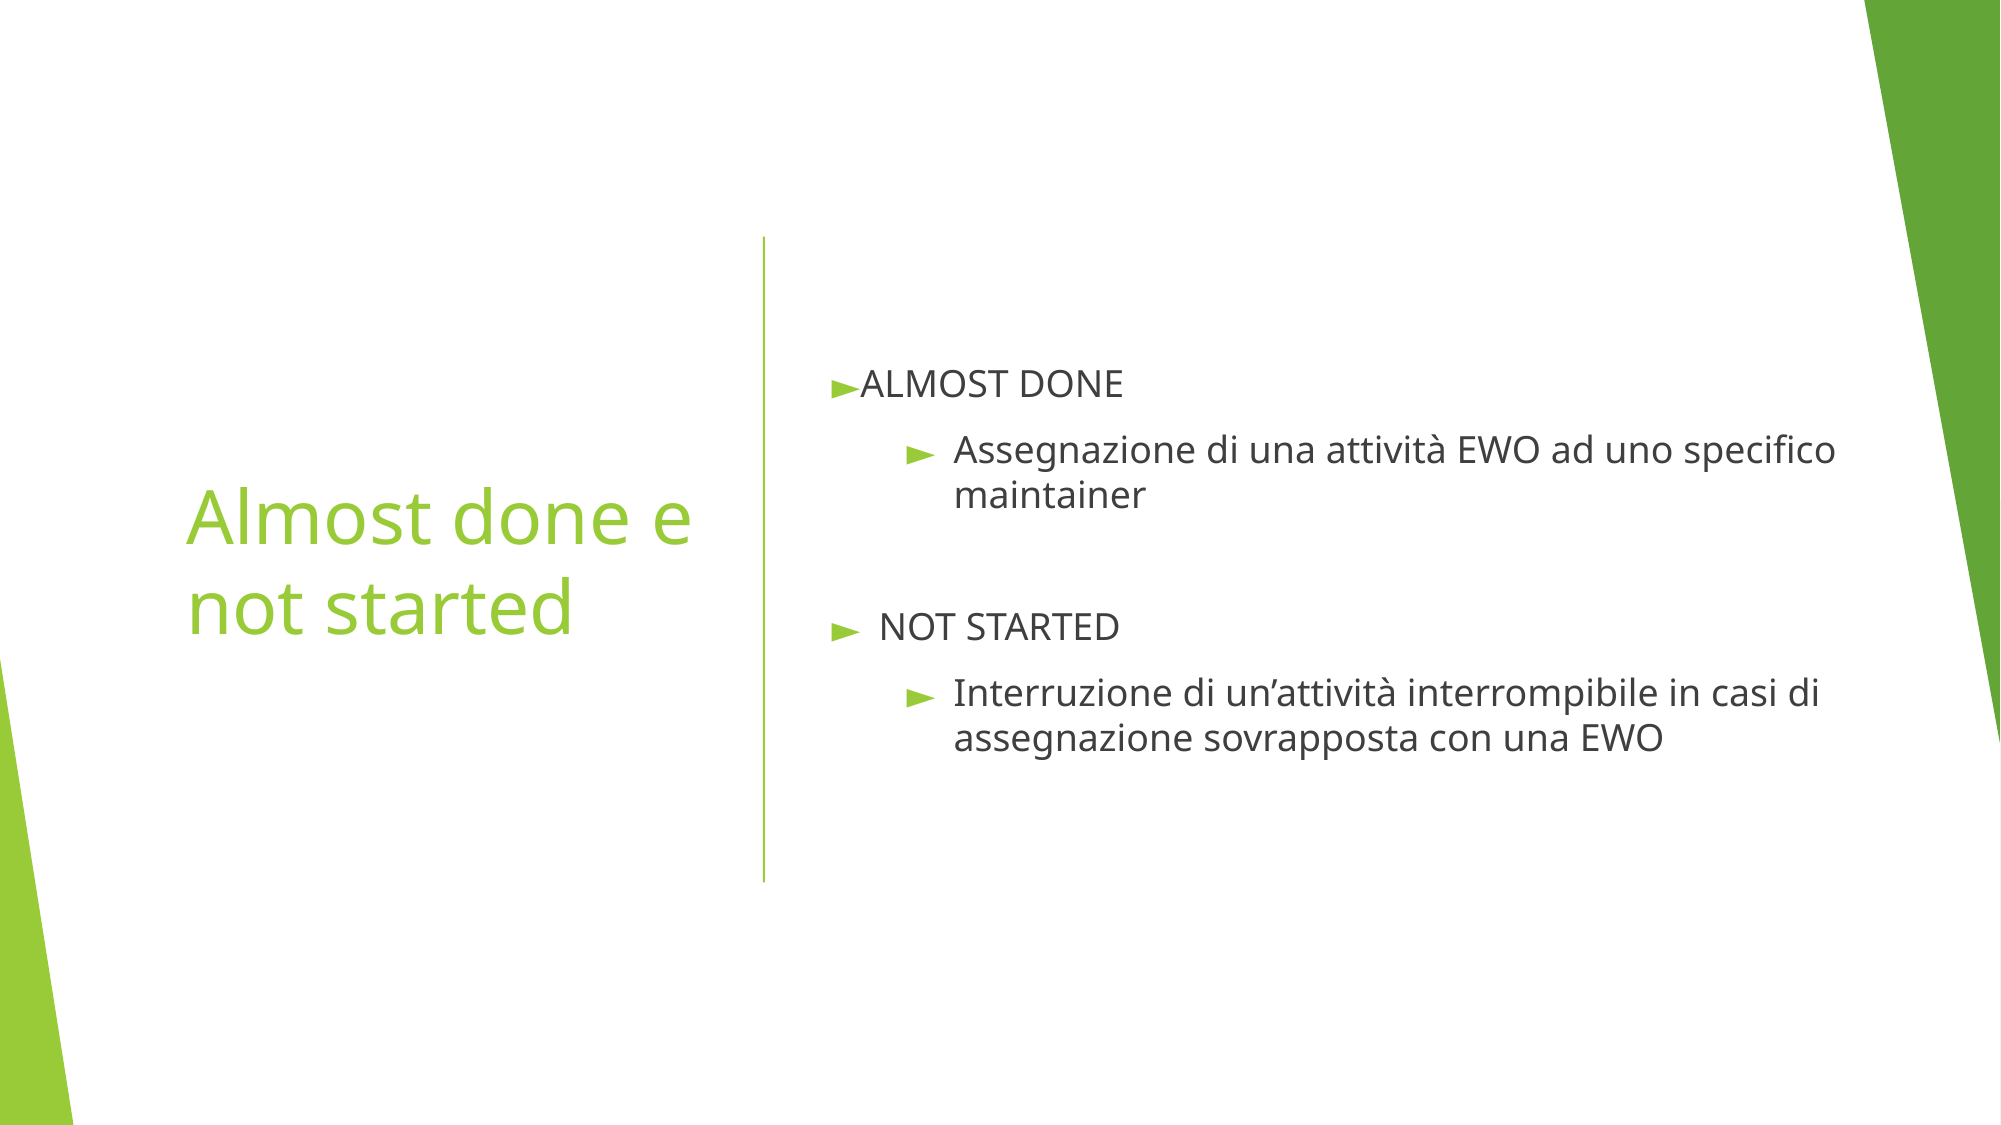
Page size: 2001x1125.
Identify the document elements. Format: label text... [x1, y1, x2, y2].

text_box Almost done e not started [171, 193, 713, 926]
text_box [0, 0, 2000, 1125]
text_box ALMOST DONE Assegnazione di una attività EWO ad uno specifico maintainer NOT STARTED Interruzione di un’attività interrompibile in casi di assegnazione sovrapposta con una EWO [816, 181, 1857, 938]
